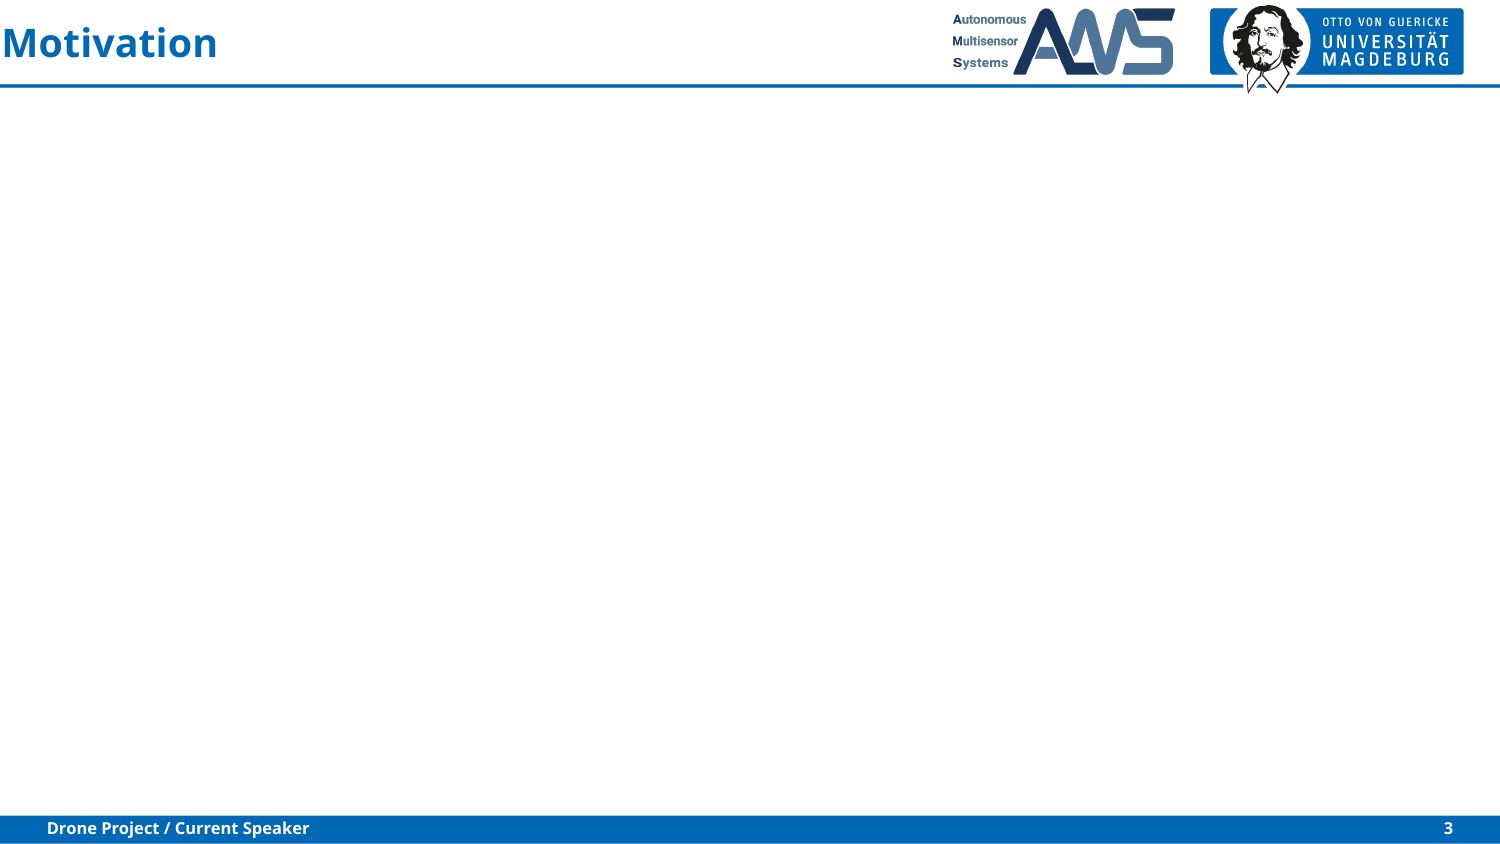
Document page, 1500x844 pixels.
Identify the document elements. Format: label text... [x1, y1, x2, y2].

title Motivation [0, 0, 943, 86]
picture [0, 0, 1500, 103]
